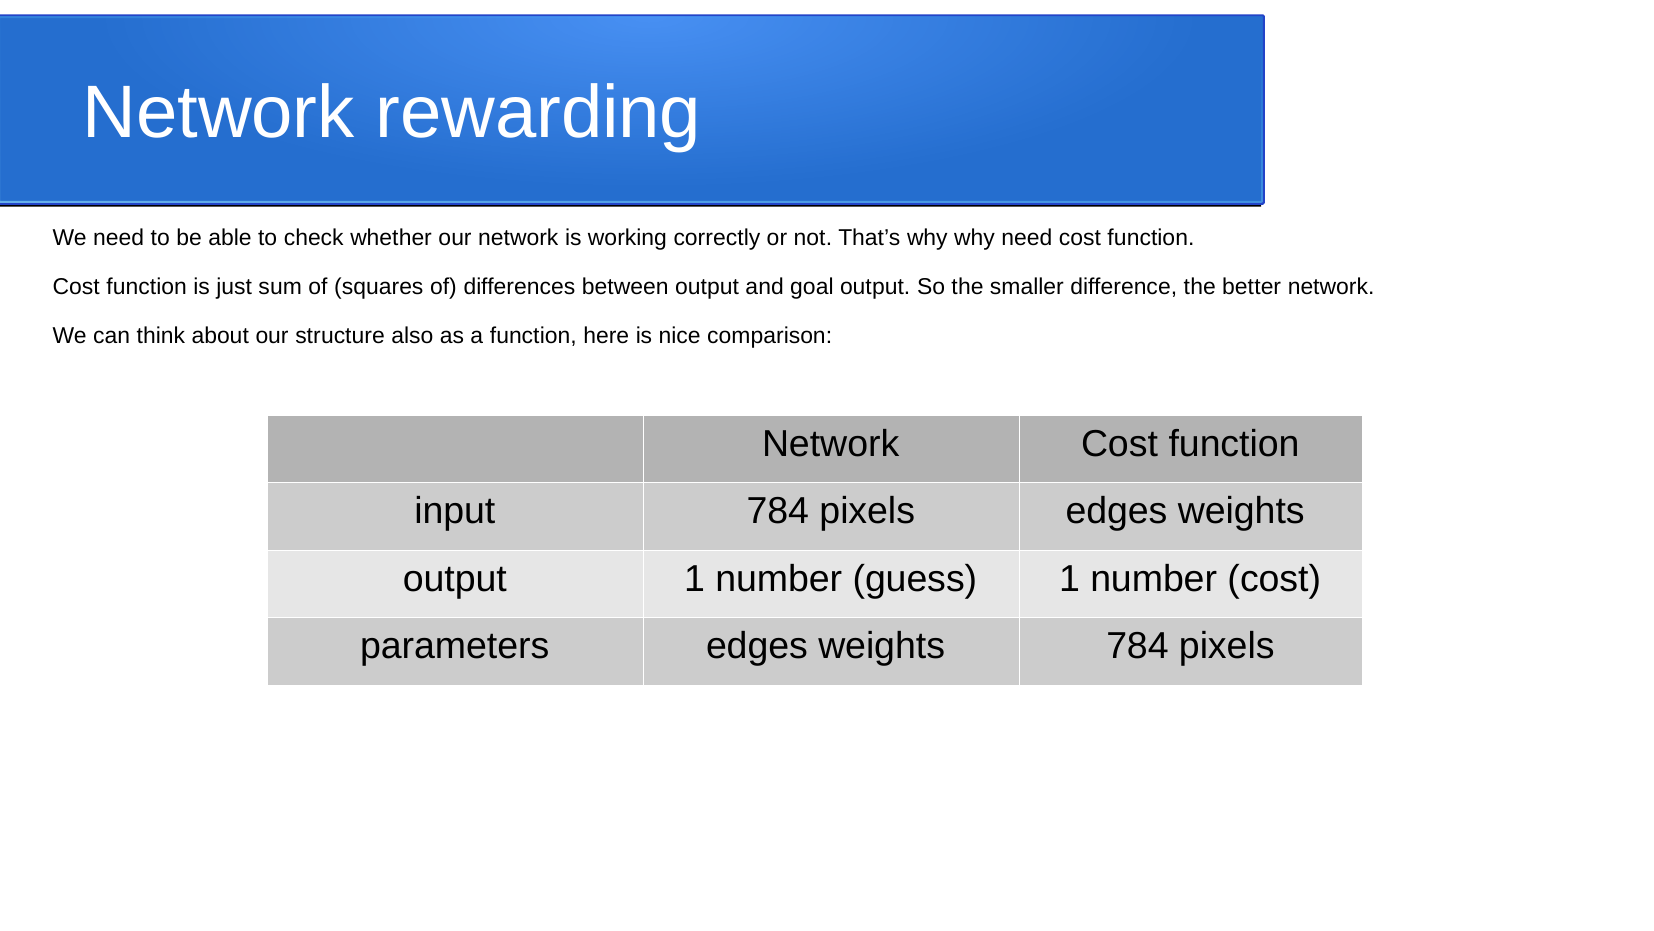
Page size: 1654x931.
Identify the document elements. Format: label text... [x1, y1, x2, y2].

table_cell output [268, 551, 643, 617]
table_header [268, 416, 643, 482]
table_cell edges weights [644, 618, 1019, 685]
table_header Network [644, 416, 1019, 482]
table_cell 784 pixels [644, 483, 1019, 550]
table_cell 784 pixels [1020, 618, 1362, 685]
table_cell 1 number (guess) [644, 551, 1019, 617]
table_cell input [268, 483, 643, 550]
table_cell parameters [268, 618, 643, 685]
title Network rewarding [82, 35, 1235, 189]
list We need to be able to check whether our network is working correctly or not. That’s why why need cost function. Cost function is just sum of (squares of) differences between output and goal output. So the smaller difference, the better network. We can think about our structure also as a function, here is nice comparison: [0, 224, 1471, 764]
table_header Cost function [1020, 416, 1362, 482]
table_cell 1 number (cost) [1020, 551, 1362, 617]
table_cell edges weights [1020, 483, 1362, 550]
